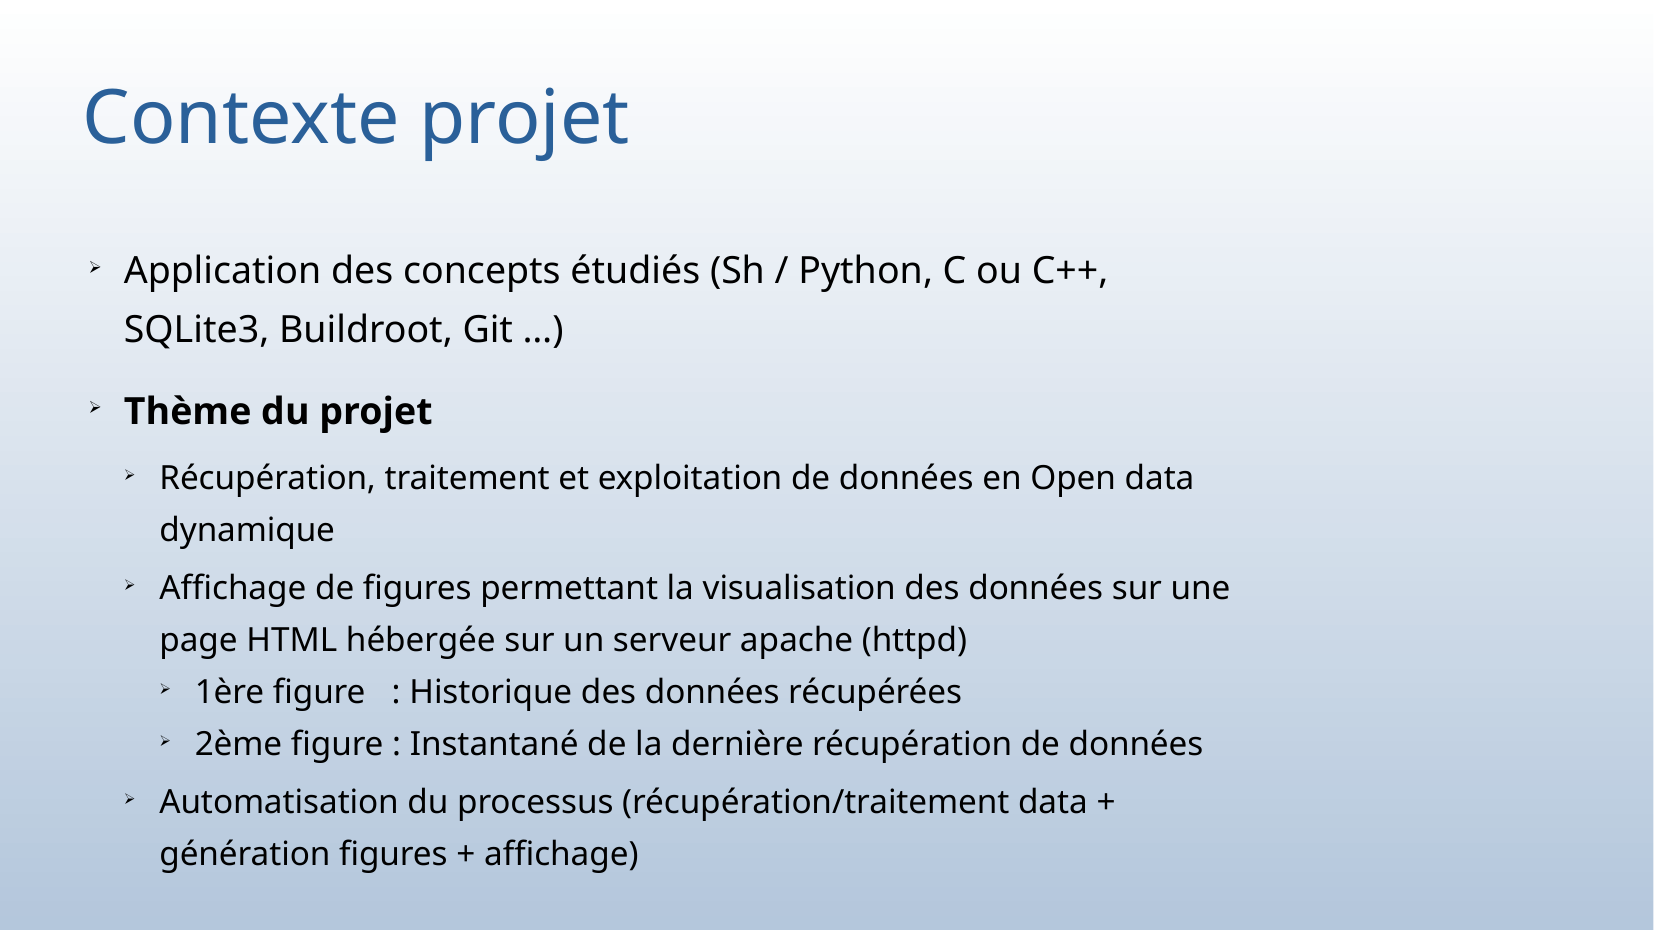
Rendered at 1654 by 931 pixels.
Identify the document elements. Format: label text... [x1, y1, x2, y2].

subtitle Application des concepts étudiés (Sh / Python, C ou C++, SQLite3, Buildroot, Git …) Thème du projet Récupération, traitement et exploitation de données en Open data dynamique Affichage de figures permettant la visualisation des données sur une page HTML hébergée sur un serveur apache (httpd) 1ère figure : Historique des données récupérées 2ème figure : Instantané de la dernière récupération de données Automatisation du processus (récupération/traitement data + génération figures + affichage) [88, 236, 1241, 881]
title Contexte projet [82, 37, 1571, 193]
